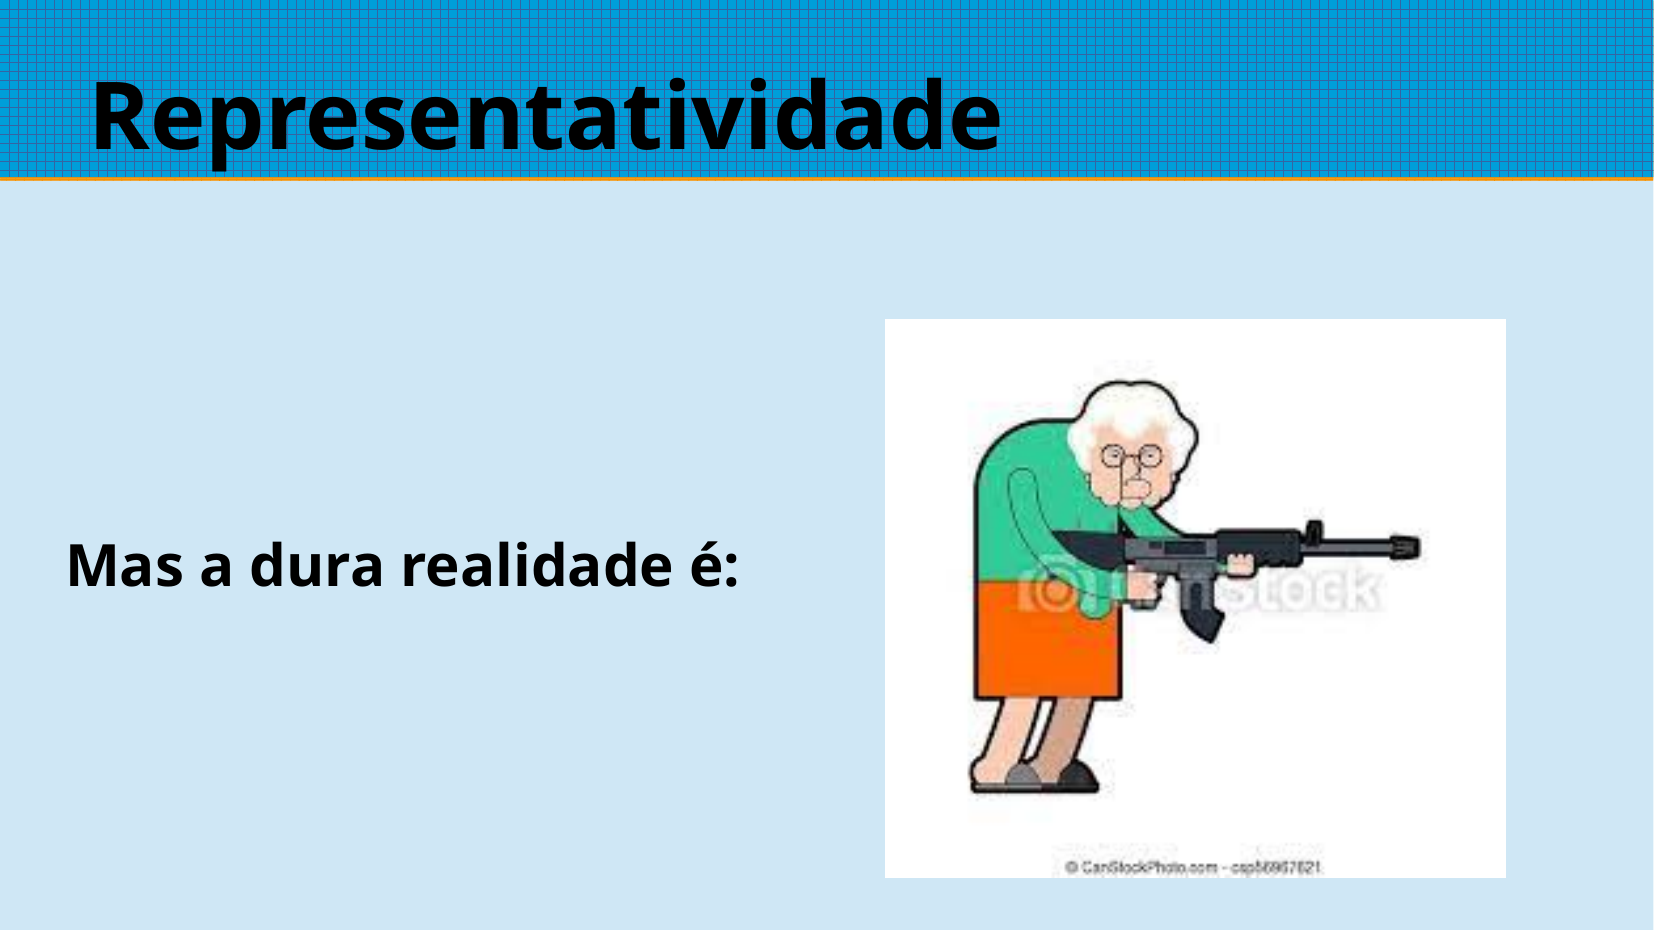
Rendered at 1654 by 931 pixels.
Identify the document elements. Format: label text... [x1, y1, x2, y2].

picture [885, 319, 1506, 878]
text_box Mas a dura realidade é: [59, 466, 857, 662]
title Representatividade [88, 14, 1565, 178]
